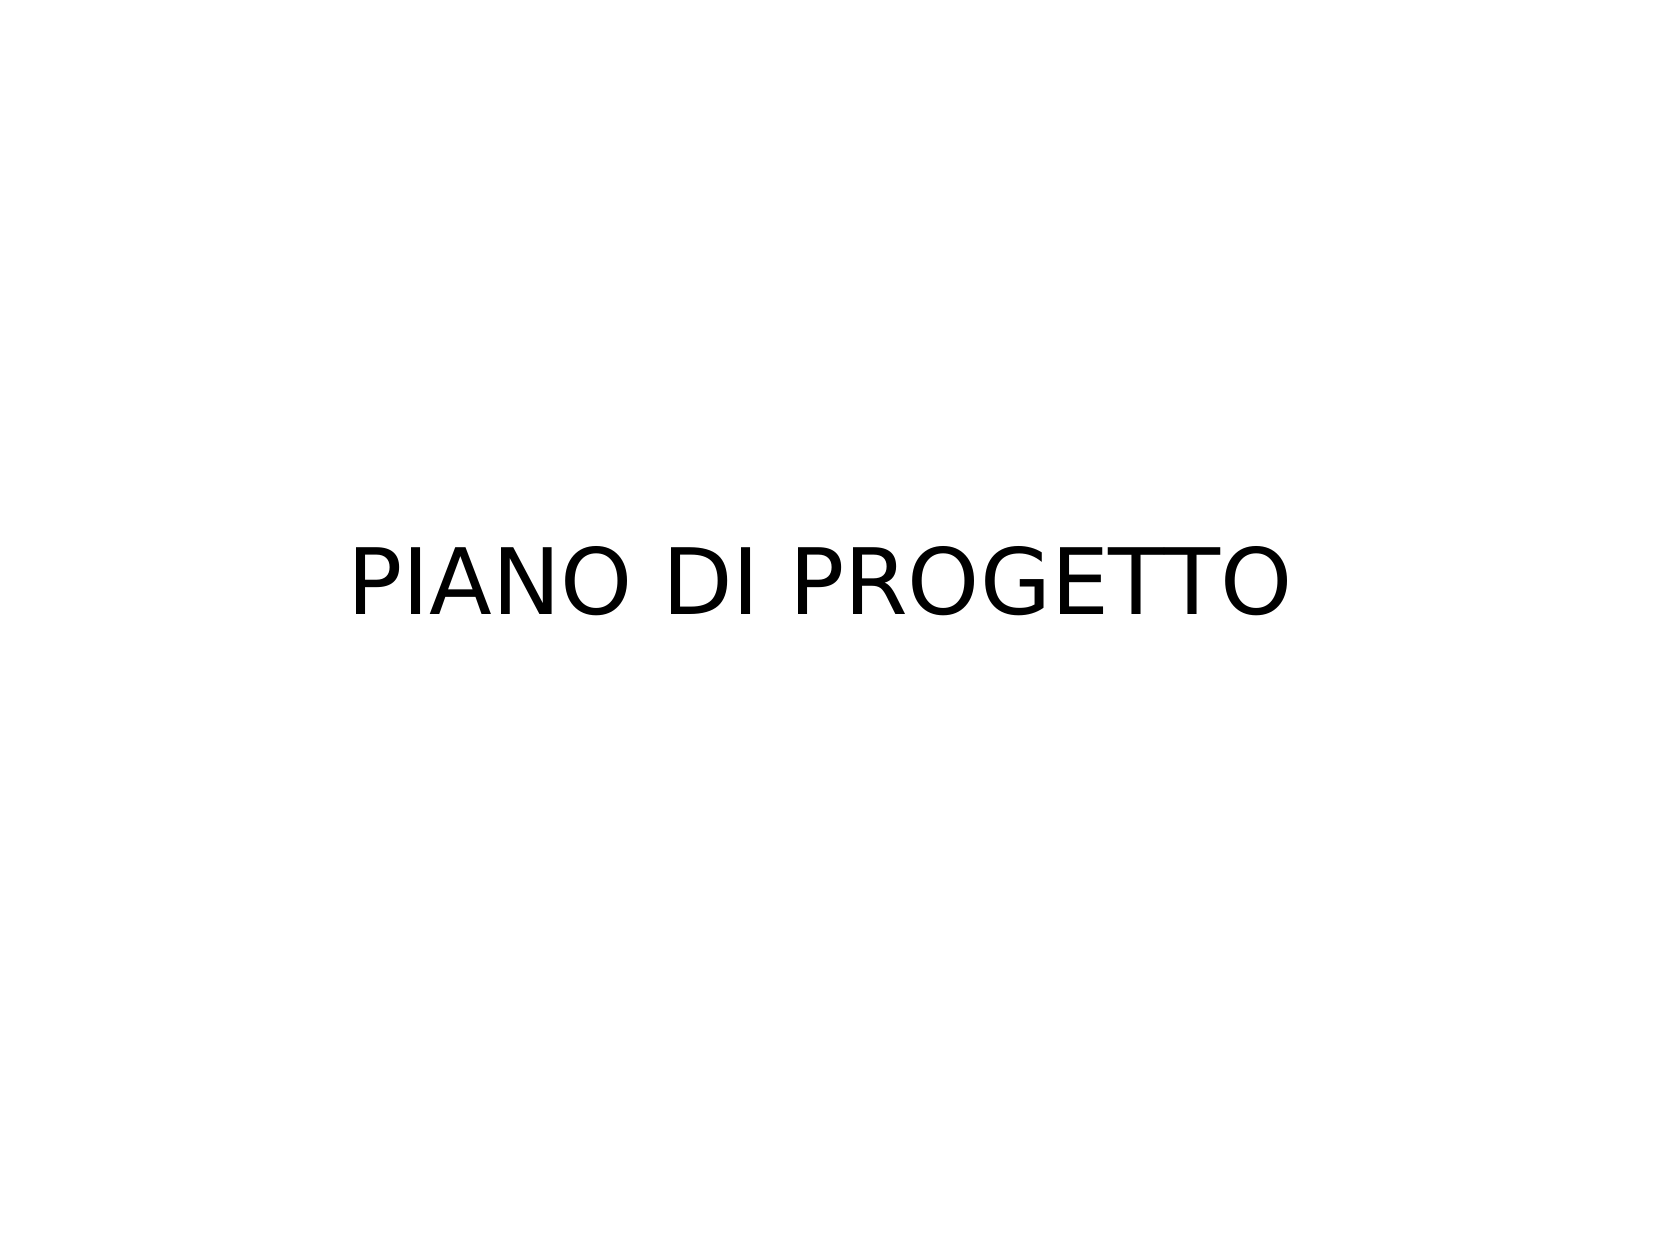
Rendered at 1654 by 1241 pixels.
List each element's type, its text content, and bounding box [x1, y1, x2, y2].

title PIANO DI PROGETTO [76, 486, 1565, 680]
